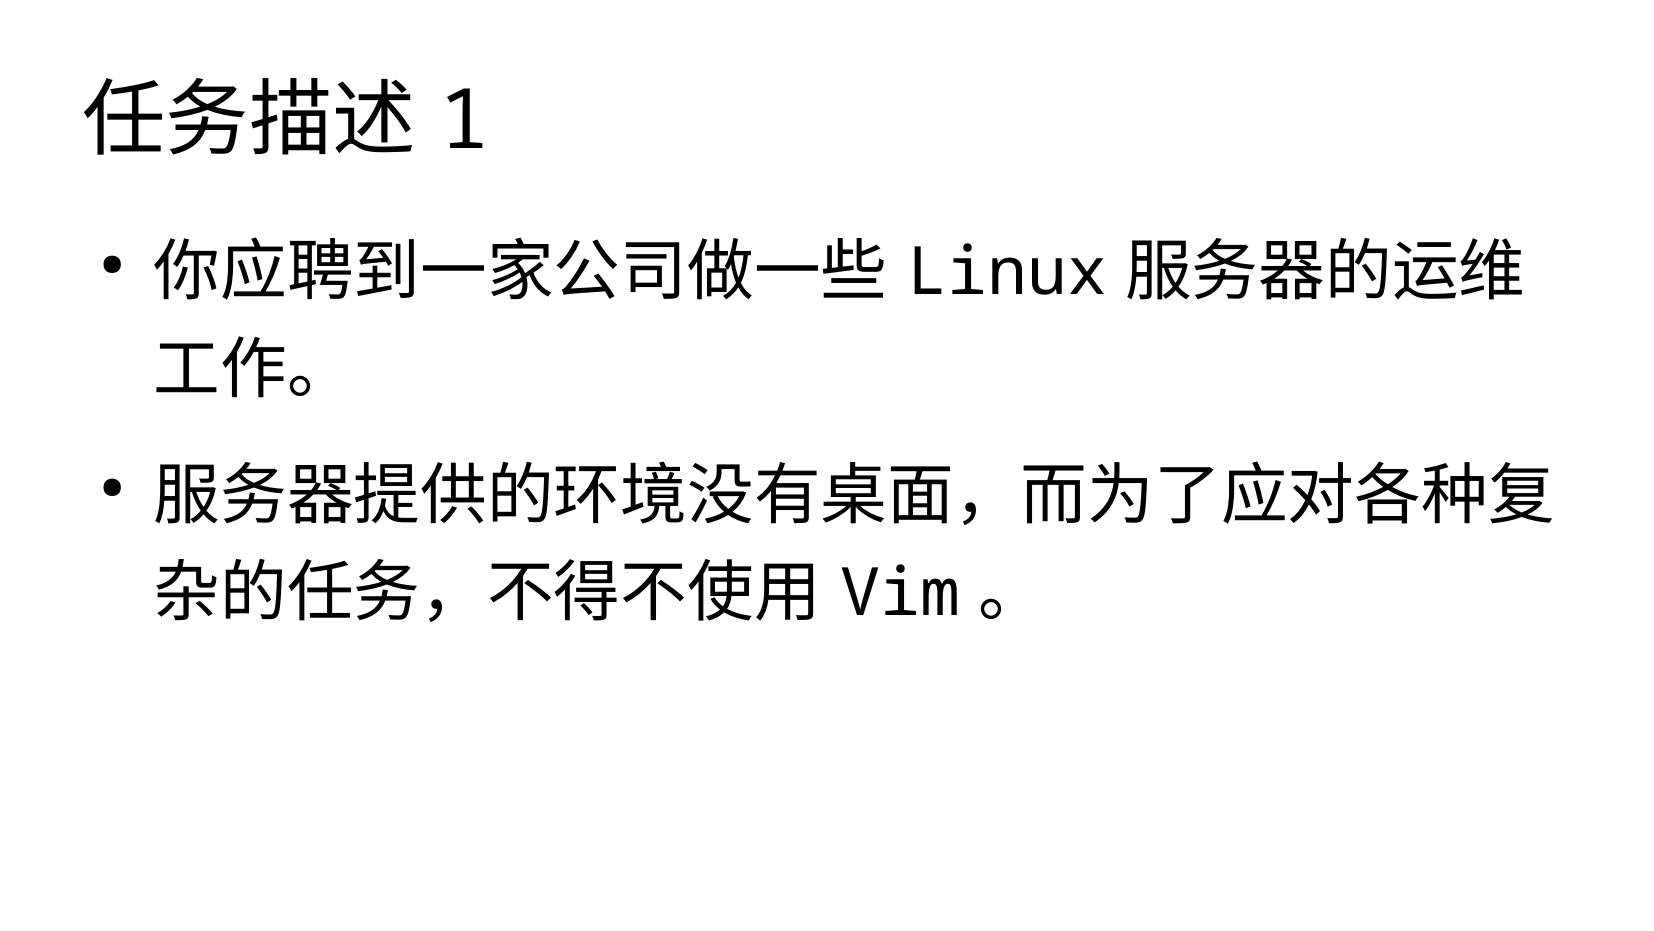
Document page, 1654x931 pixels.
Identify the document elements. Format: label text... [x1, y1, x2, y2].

list 你应聘到一家公司做一些Linux服务器的运维工作。 服务器提供的环境没有桌面，而为了应对各种复杂的任务，不得不使用Vim。 [82, 217, 1571, 839]
title 任务描述1 [82, 37, 1571, 189]
